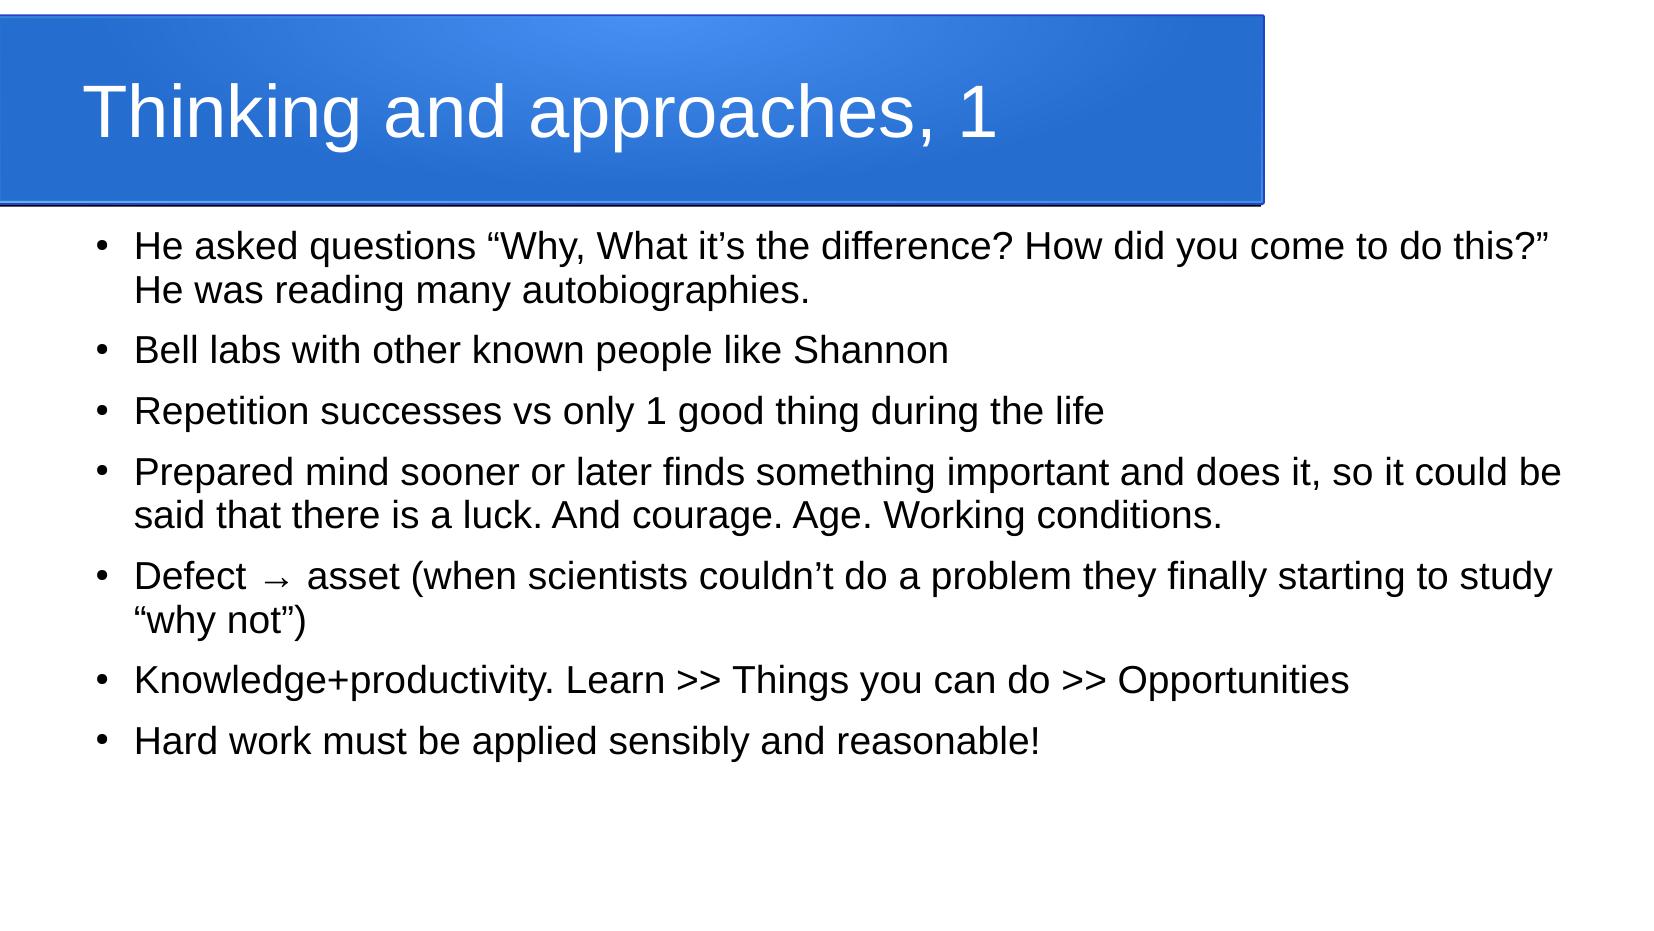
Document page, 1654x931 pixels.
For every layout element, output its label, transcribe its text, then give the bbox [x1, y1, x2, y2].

list He asked questions “Why, What it’s the difference? How did you come to do this?” He was reading many autobiographies. Bell labs with other known people like Shannon Repetition successes vs only 1 good thing during the life Prepared mind sooner or later finds something important and does it, so it could be said that there is a luck. And courage. Age. Working conditions. Defect → asset (when scientists couldn’t do a problem they finally starting to study “why not”) Knowledge+productivity. Learn >> Things you can do >> Opportunities Hard work must be applied sensibly and reasonable! [82, 224, 1571, 764]
title Thinking and approaches, 1 [82, 35, 1235, 189]
